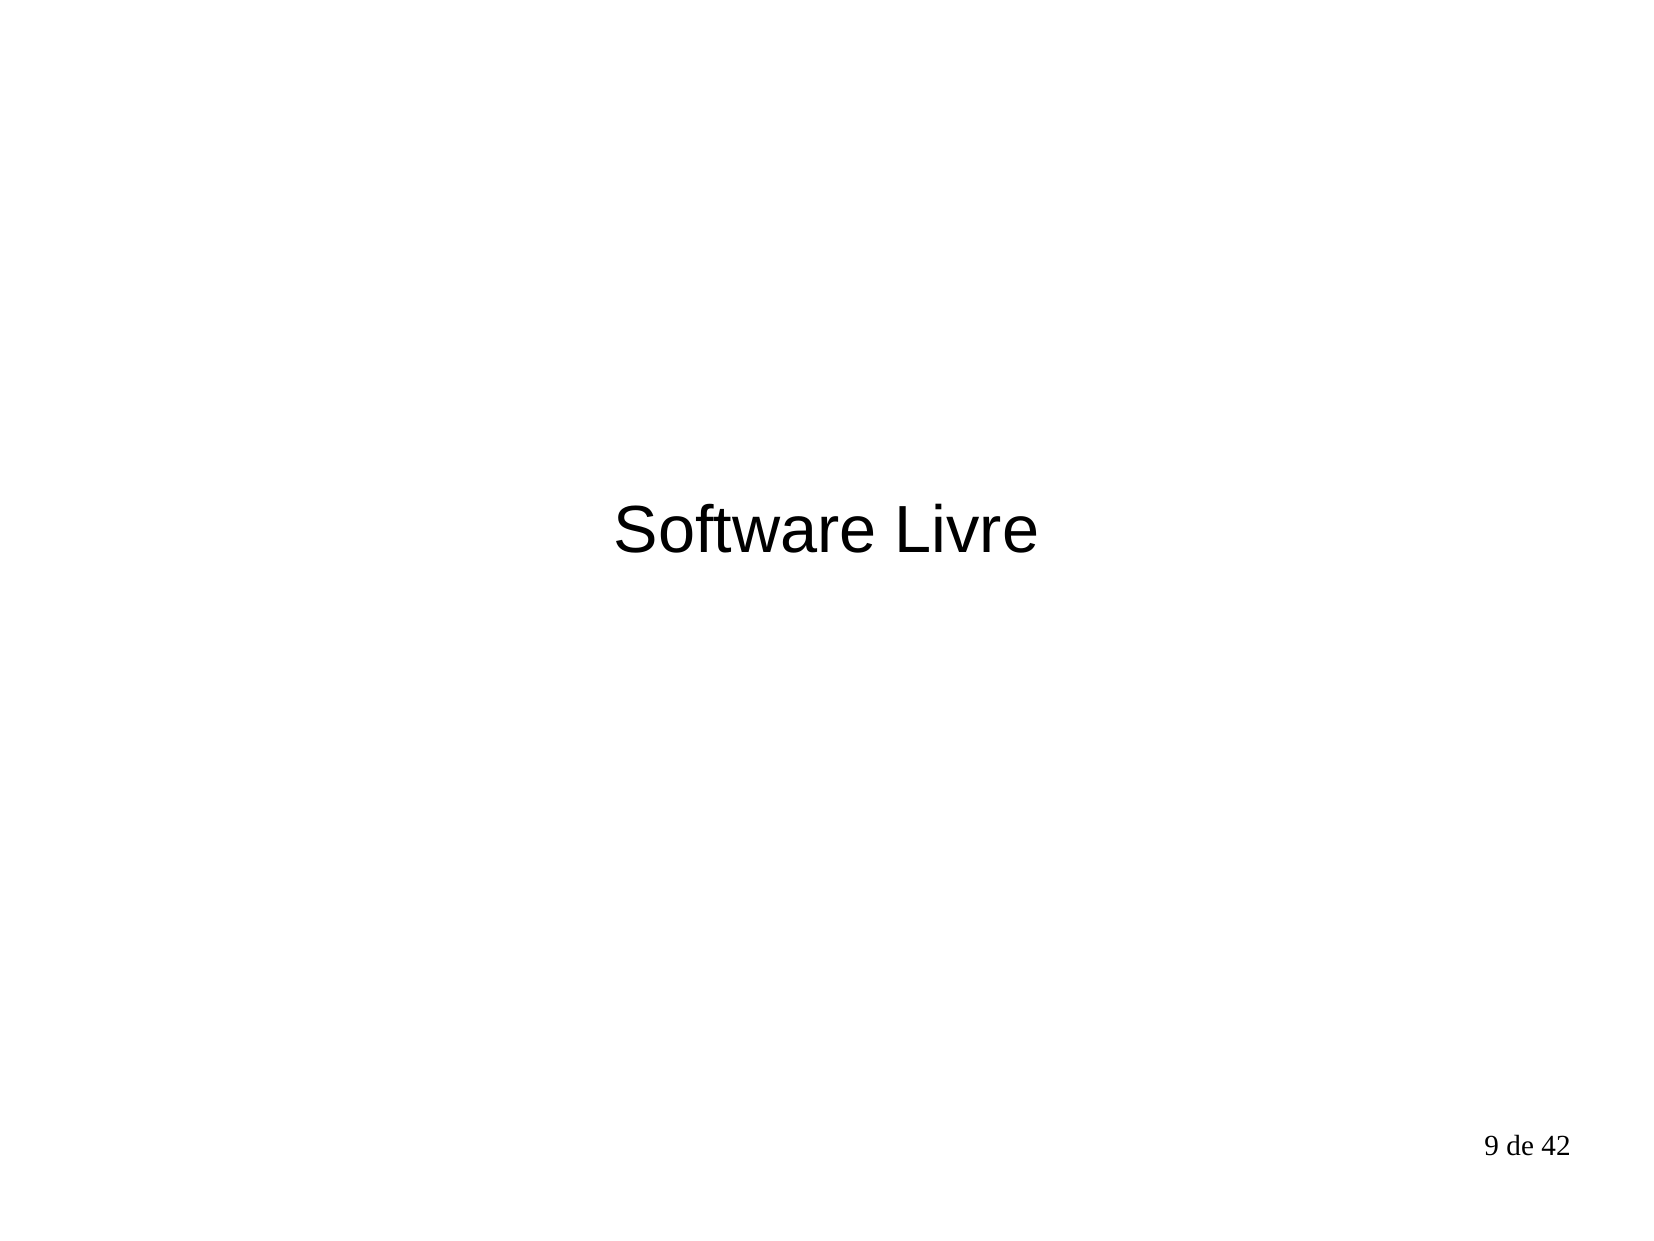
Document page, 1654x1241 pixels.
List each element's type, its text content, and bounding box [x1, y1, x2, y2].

subtitle Software Livre [82, 49, 1571, 1010]
